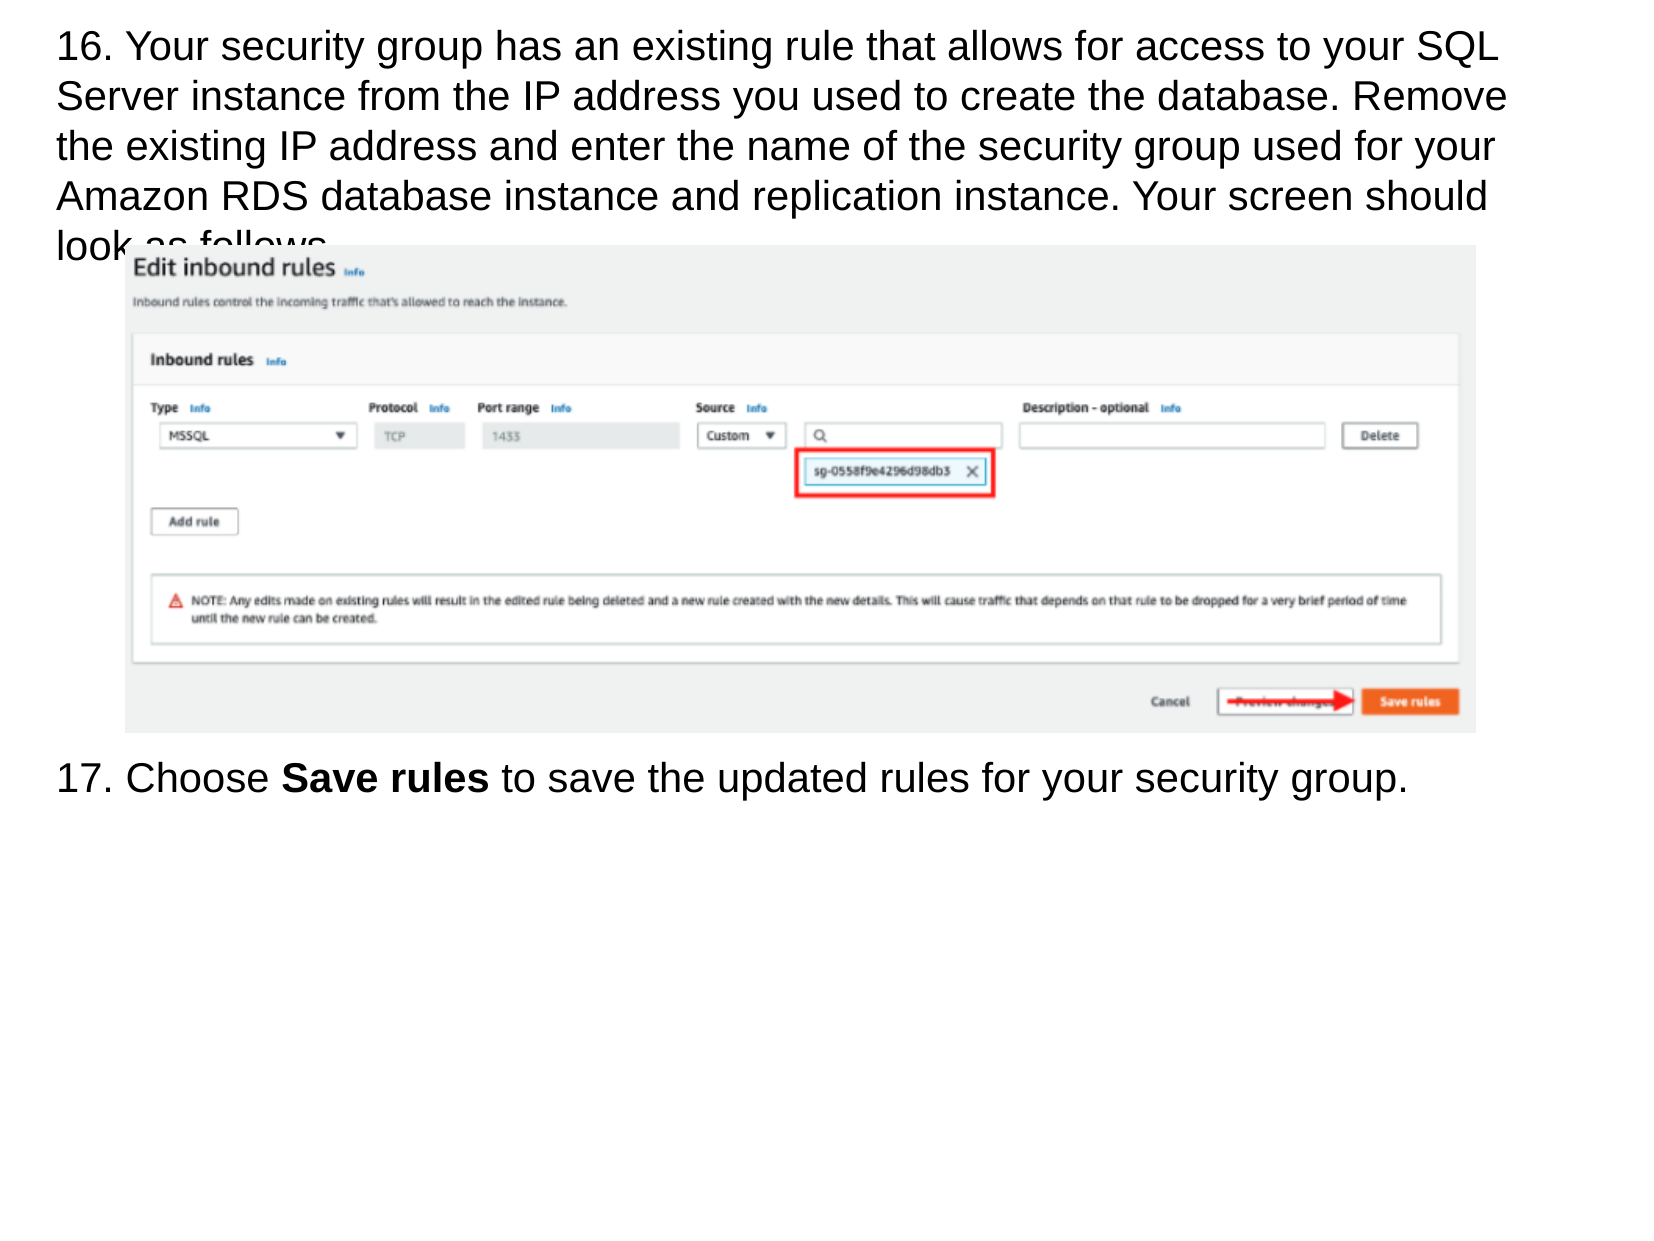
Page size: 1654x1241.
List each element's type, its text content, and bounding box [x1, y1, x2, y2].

text_box 16. Your security group has an existing rule that allows for access to your SQL Server instance from the IP address you used to create the database. Remove the existing IP address and enter the name of the security group used for your Amazon RDS database instance and replication instance. Your screen should look as follows. [55, 18, 1545, 237]
text_box 17. Choose Save rules to save the updated rules for your security group. [55, 750, 1545, 811]
picture [125, 245, 1476, 733]
